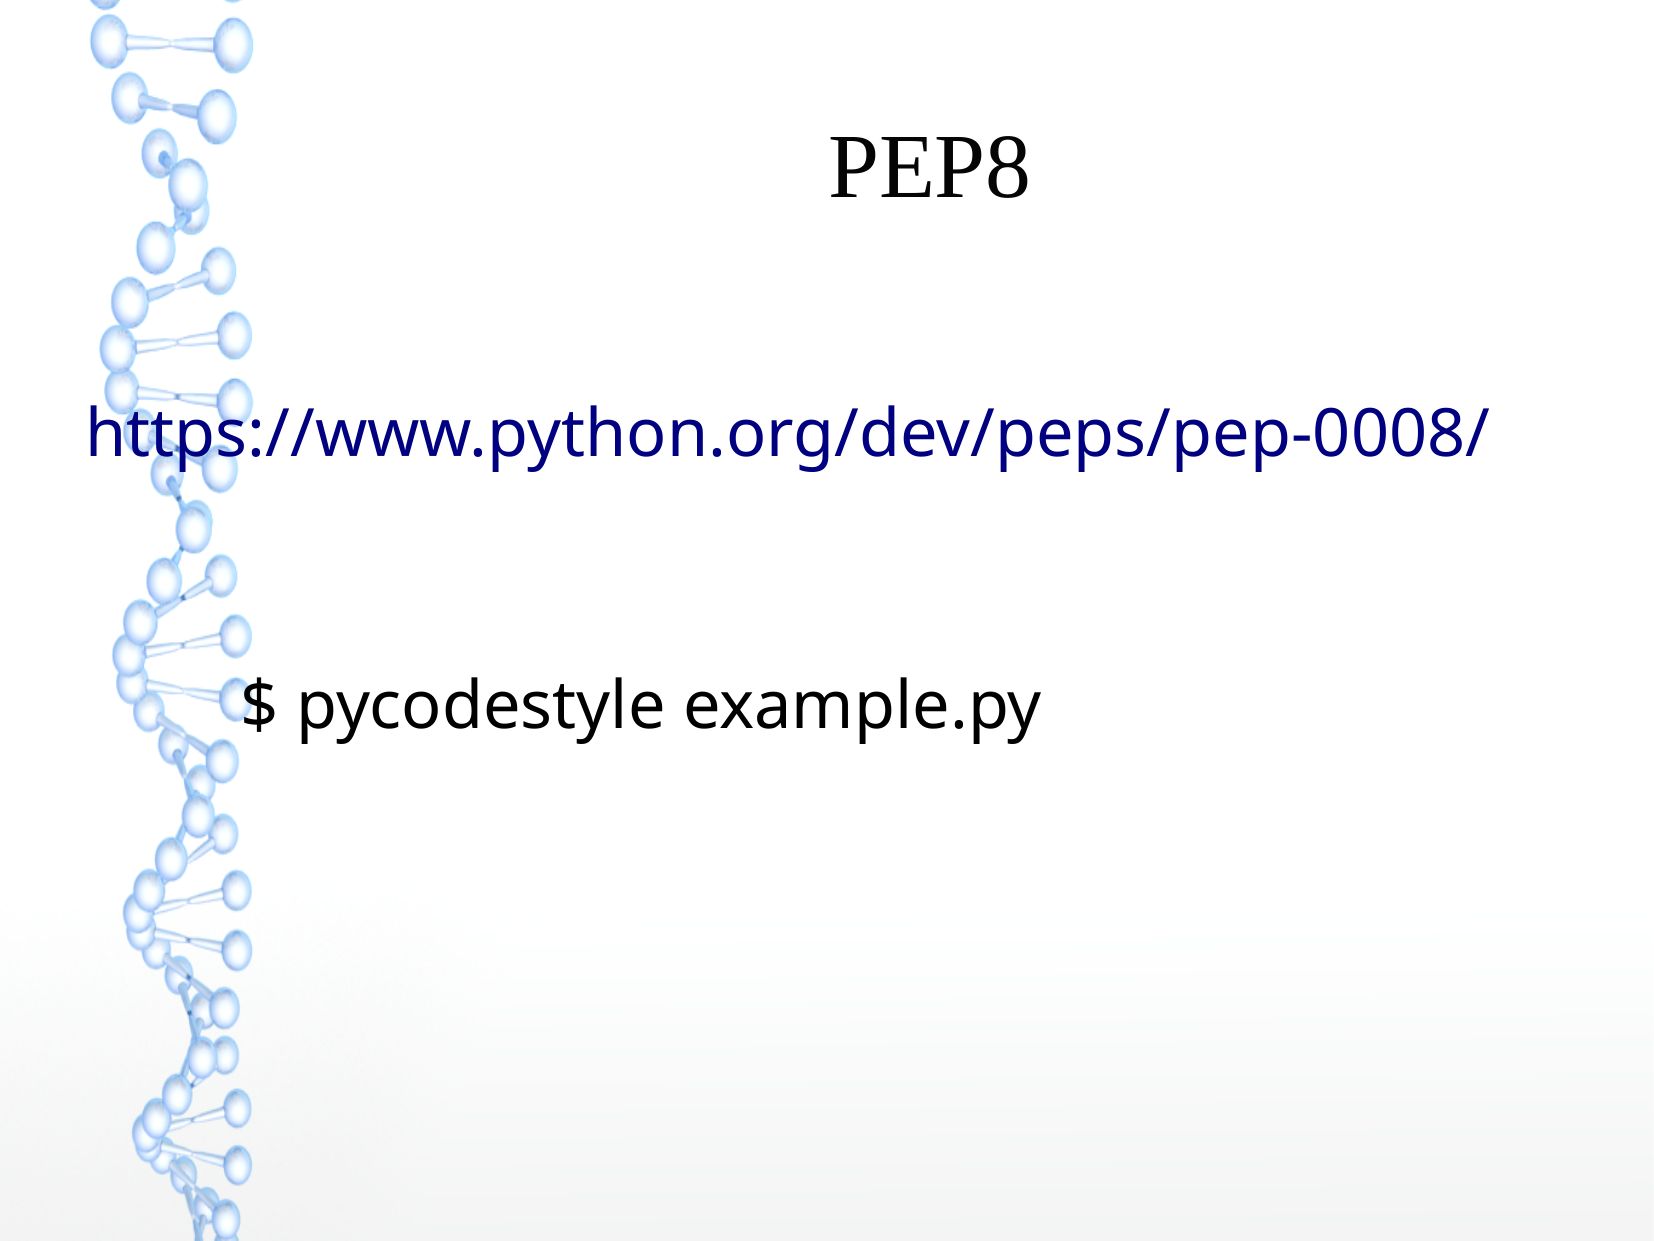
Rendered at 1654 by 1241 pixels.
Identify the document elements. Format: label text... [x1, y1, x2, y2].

picture [0, 0, 1654, 1241]
text_box https://www.python.org/dev/peps/pep-0008/ $ pycodestyle example.py [70, 377, 1642, 938]
title PEP8 [265, 89, 1595, 243]
text_box [401, 413, 1601, 584]
